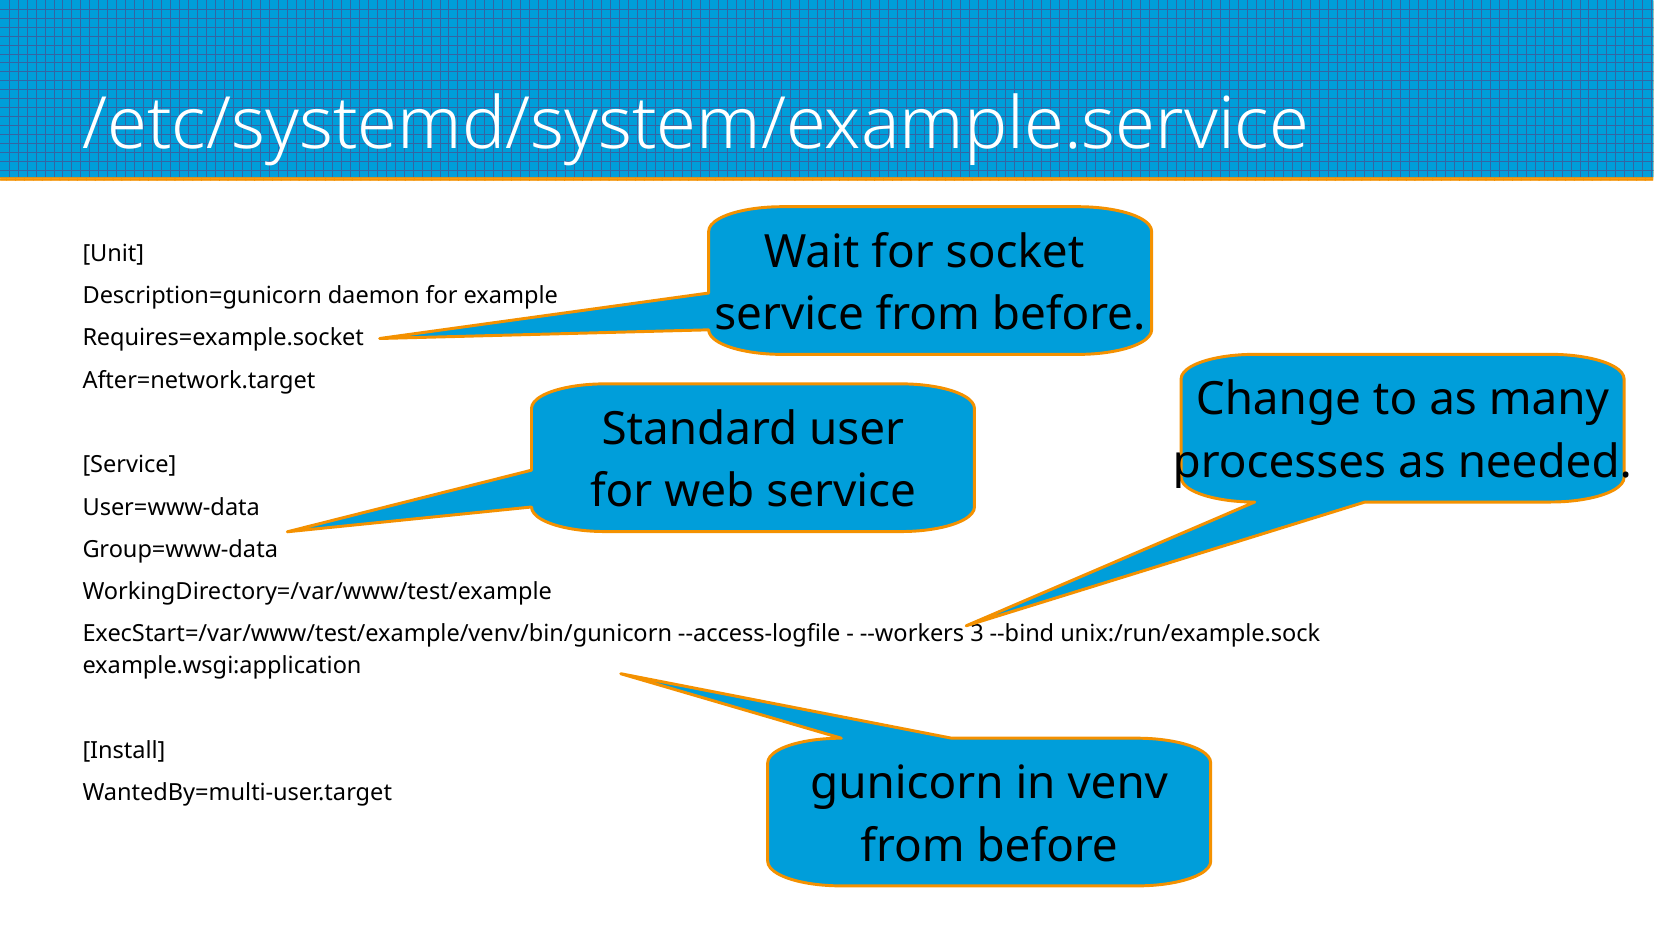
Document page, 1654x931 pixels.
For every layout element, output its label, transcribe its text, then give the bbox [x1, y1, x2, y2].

text_box Wait for socket service from before. [379, 206, 1152, 355]
list [Unit] Description=gunicorn daemon for example Requires=example.socket After=network.target [Service] User=www-data Group=www-data WorkingDirectory=/var/www/test/example ExecStart=/var/www/test/example/venv/bin/gunicorn --access-logfile - --workers 3 --bind unix:/run/example.sock example.wsgi:application [Install] WantedBy=multi-user.target [82, 236, 1563, 811]
text_box gunicorn in venv from before [620, 673, 1211, 886]
text_box Standard user for web service [287, 383, 975, 532]
text_box Change to as many processes as needed. [966, 354, 1625, 626]
title /etc/systemd/system/example.service [82, 14, 1571, 171]
